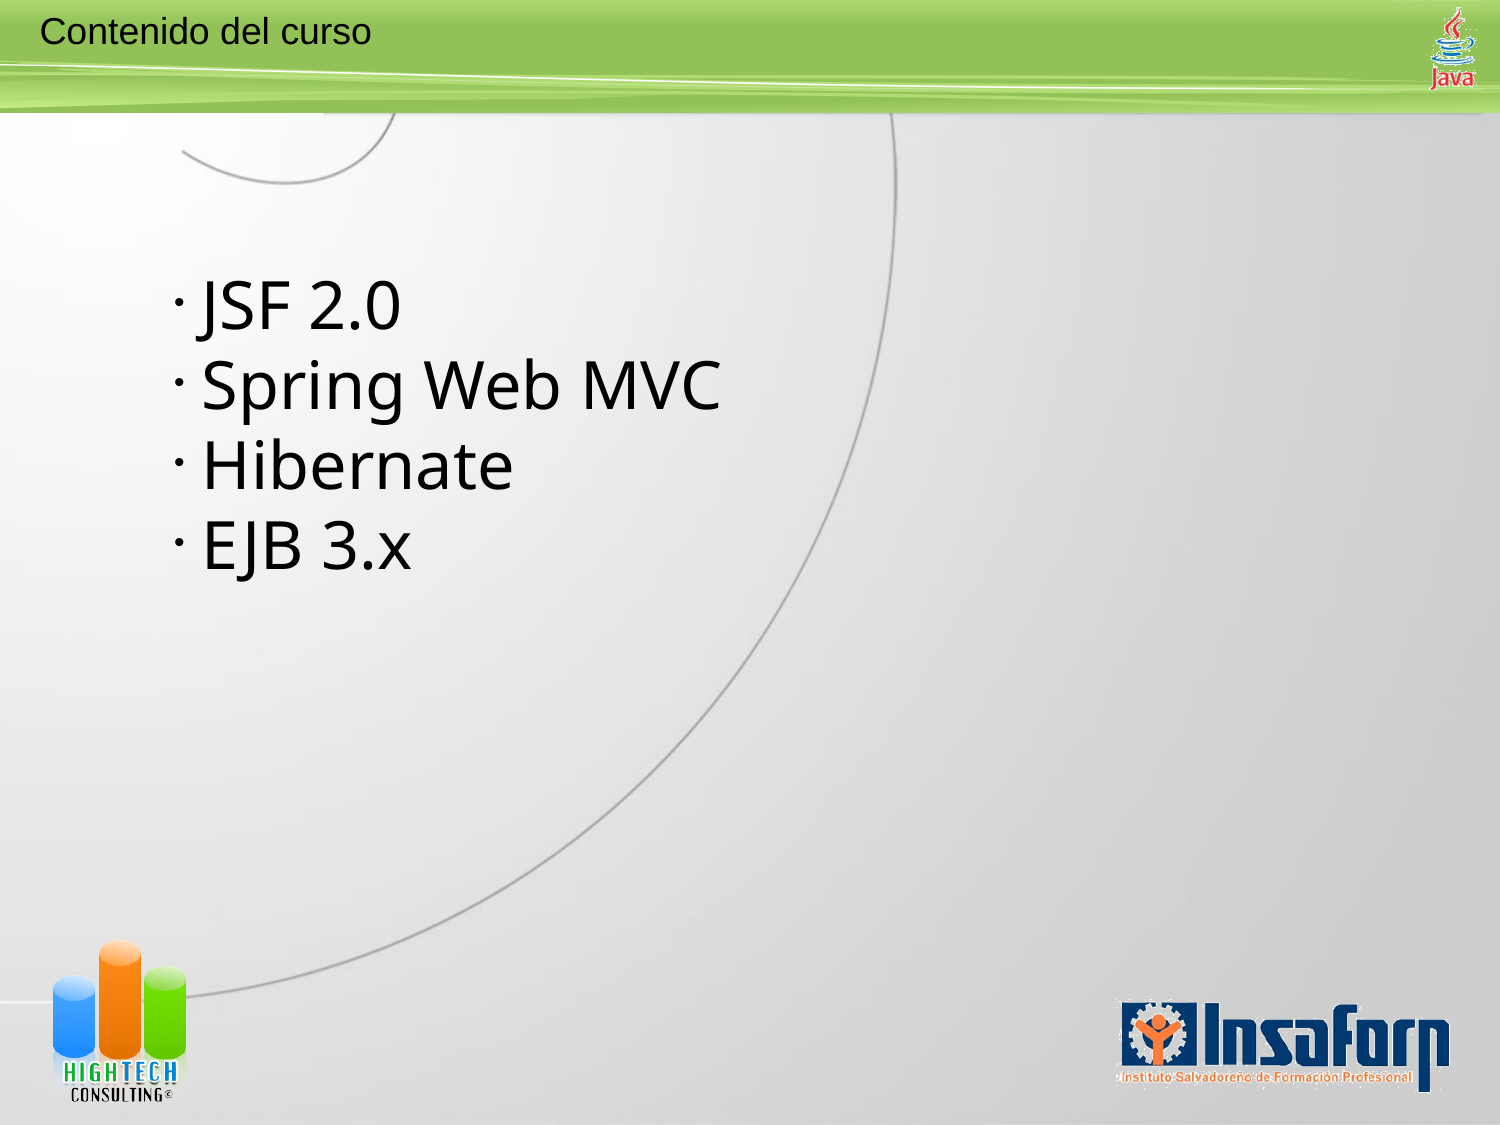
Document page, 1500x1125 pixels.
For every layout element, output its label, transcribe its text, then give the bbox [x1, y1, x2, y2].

text_box JSF 2.0 Spring Web MVC Hibernate EJB 3.x [159, 255, 1364, 510]
picture [0, 0, 1500, 1125]
text_box Contenido del curso [24, 0, 1313, 105]
